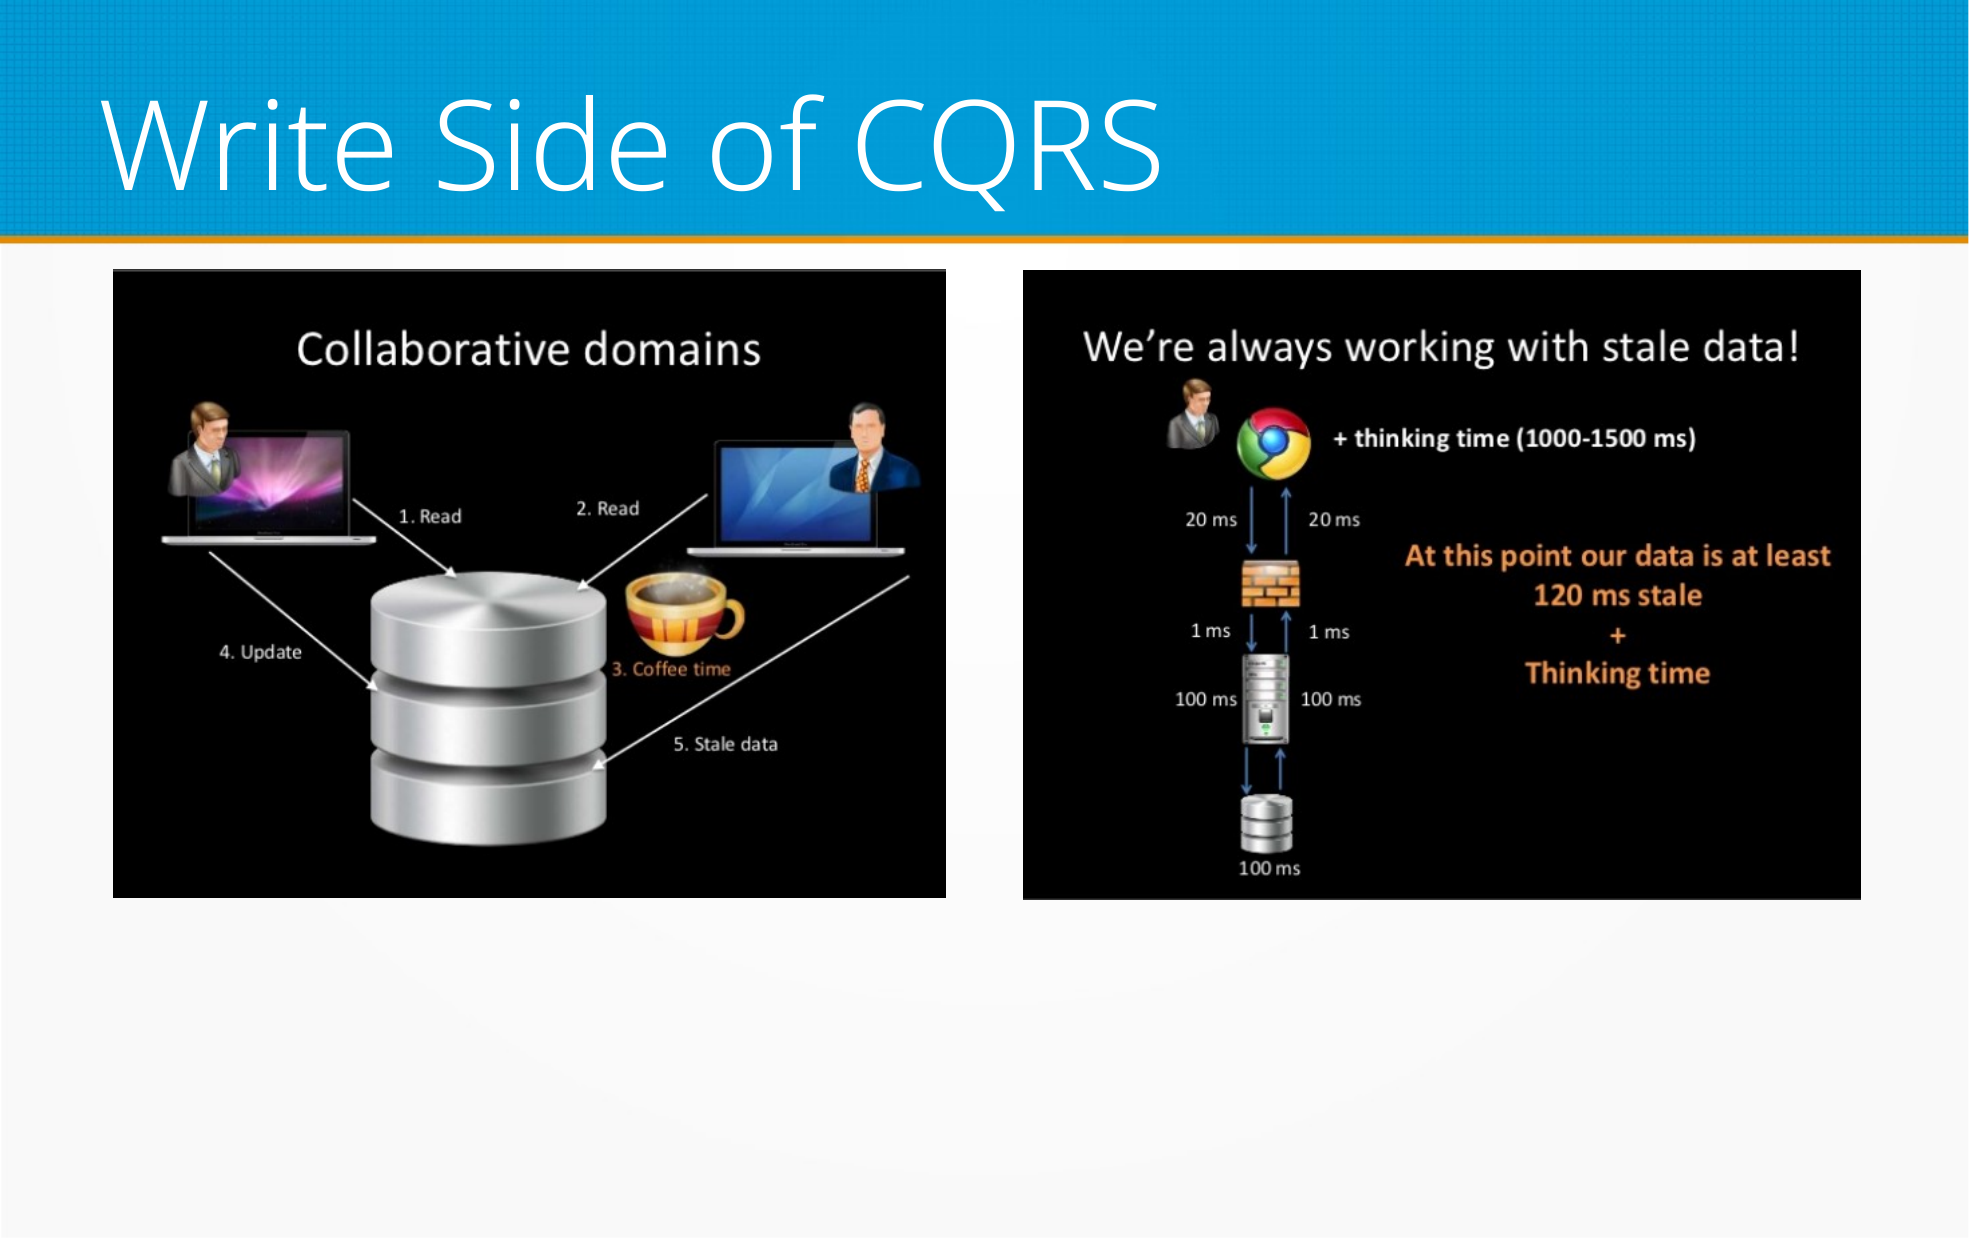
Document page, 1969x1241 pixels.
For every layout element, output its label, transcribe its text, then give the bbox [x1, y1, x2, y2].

picture [0, 233, 1969, 1241]
title Write Side of CQRS [98, 19, 1870, 227]
